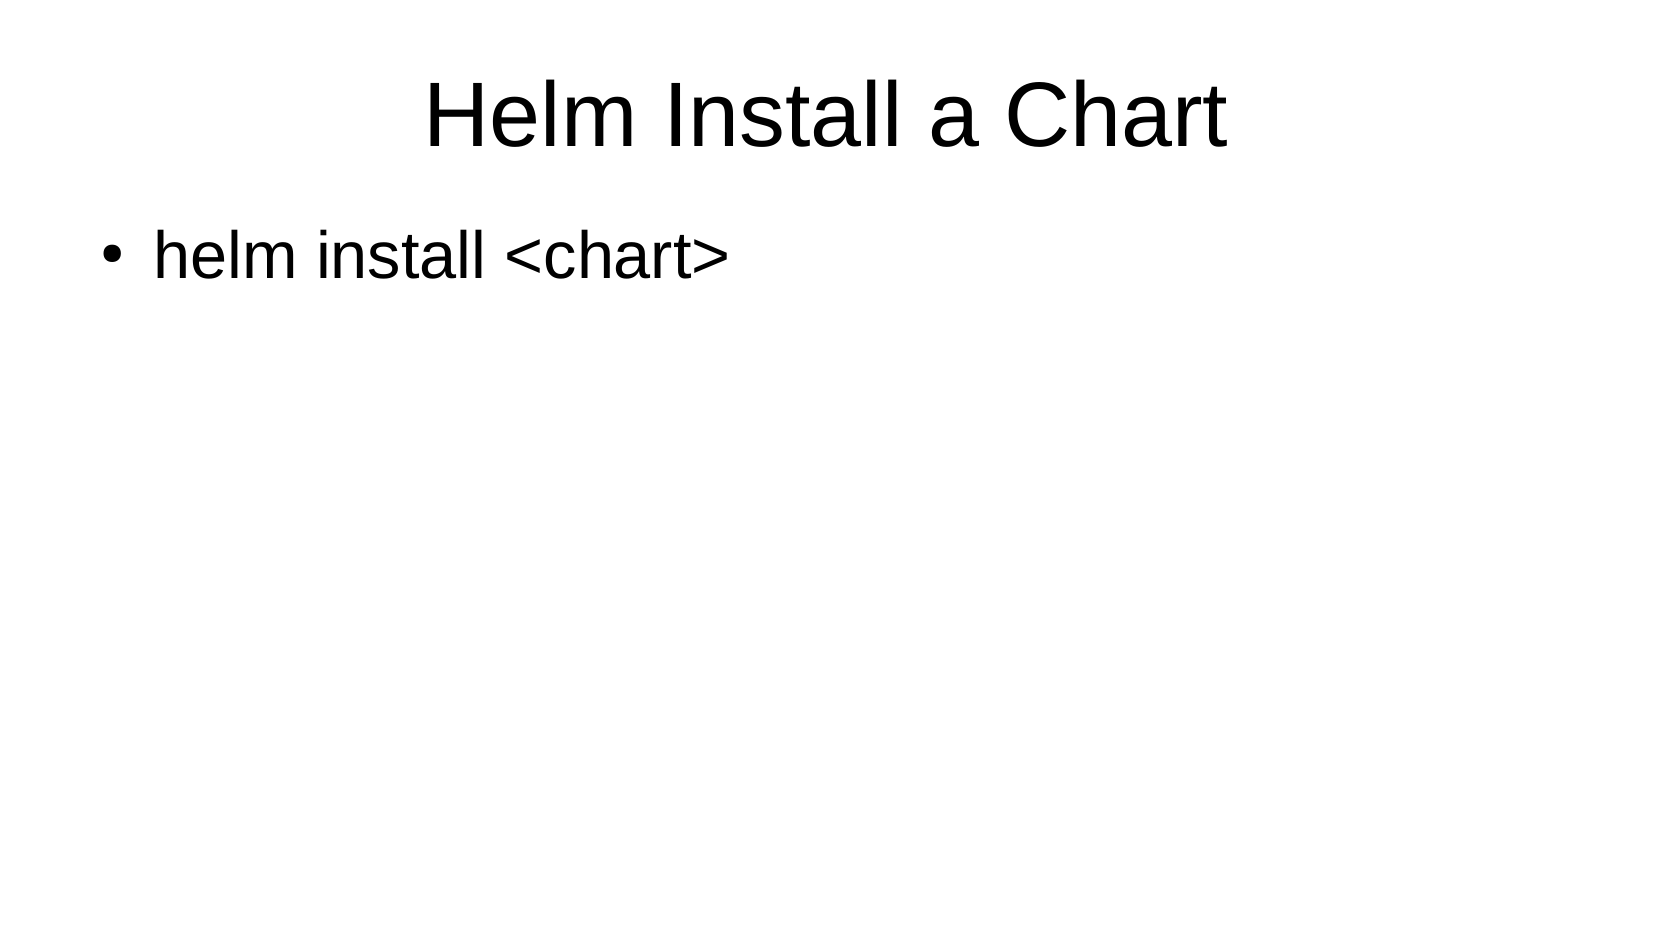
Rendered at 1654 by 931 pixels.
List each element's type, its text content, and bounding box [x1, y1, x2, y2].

title Helm Install a Chart [82, 37, 1571, 193]
list helm install <chart> [82, 217, 1571, 758]
